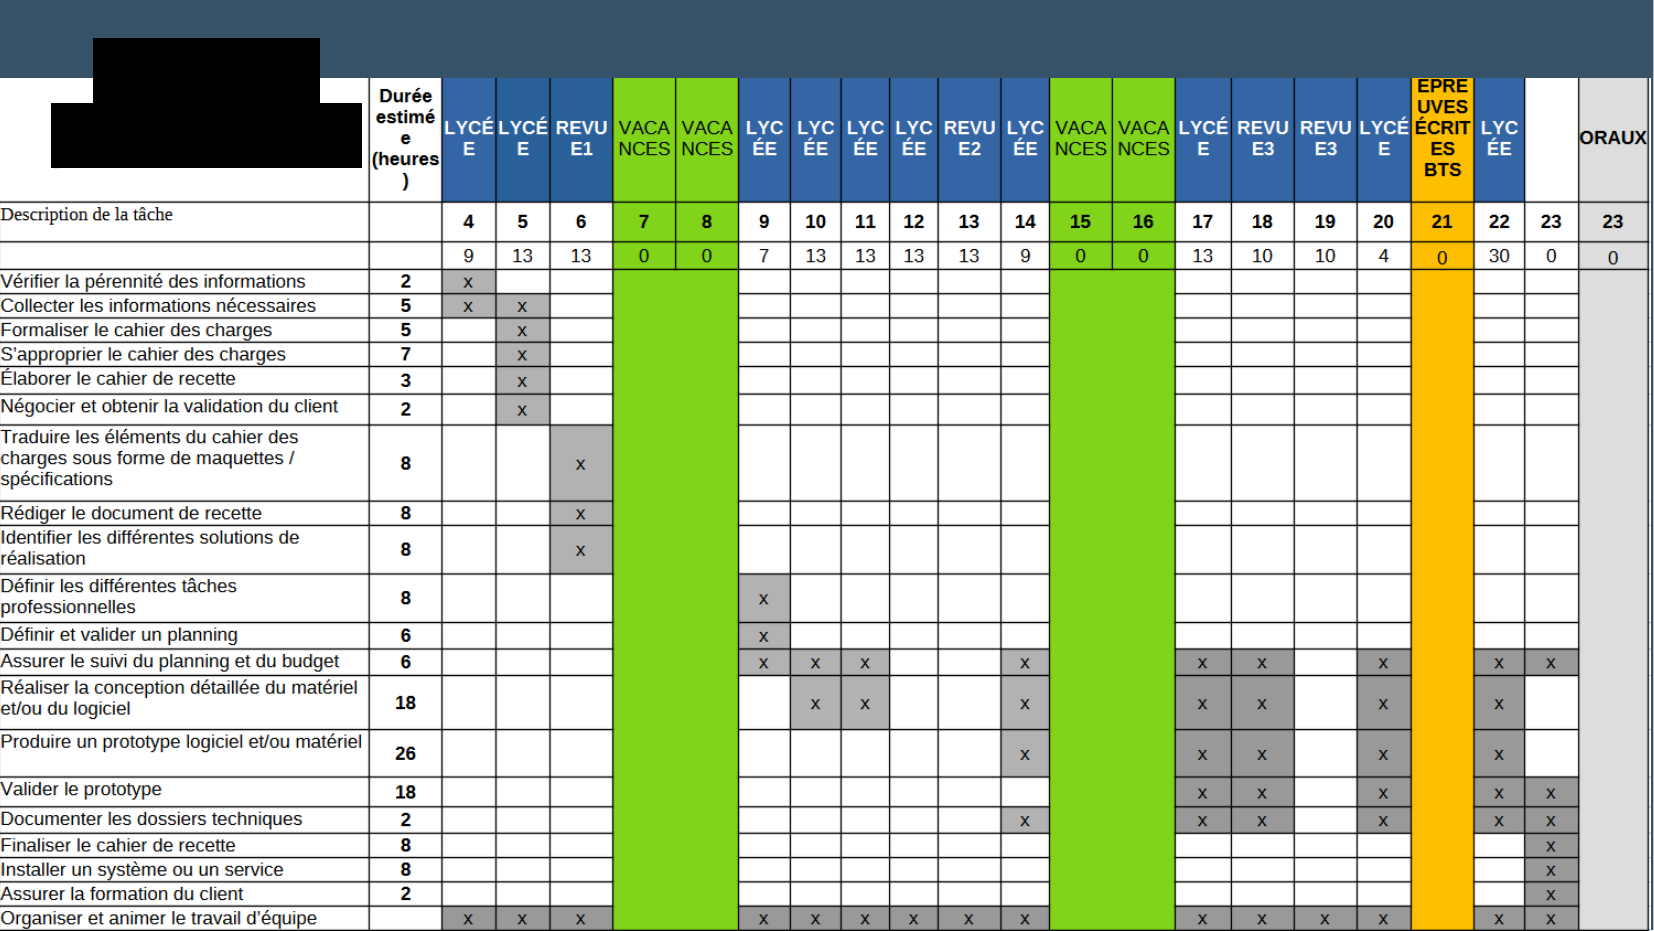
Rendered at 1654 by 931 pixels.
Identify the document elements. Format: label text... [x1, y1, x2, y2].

title Planning prévisionnel [0, 29, 473, 178]
picture [0, 78, 1651, 931]
